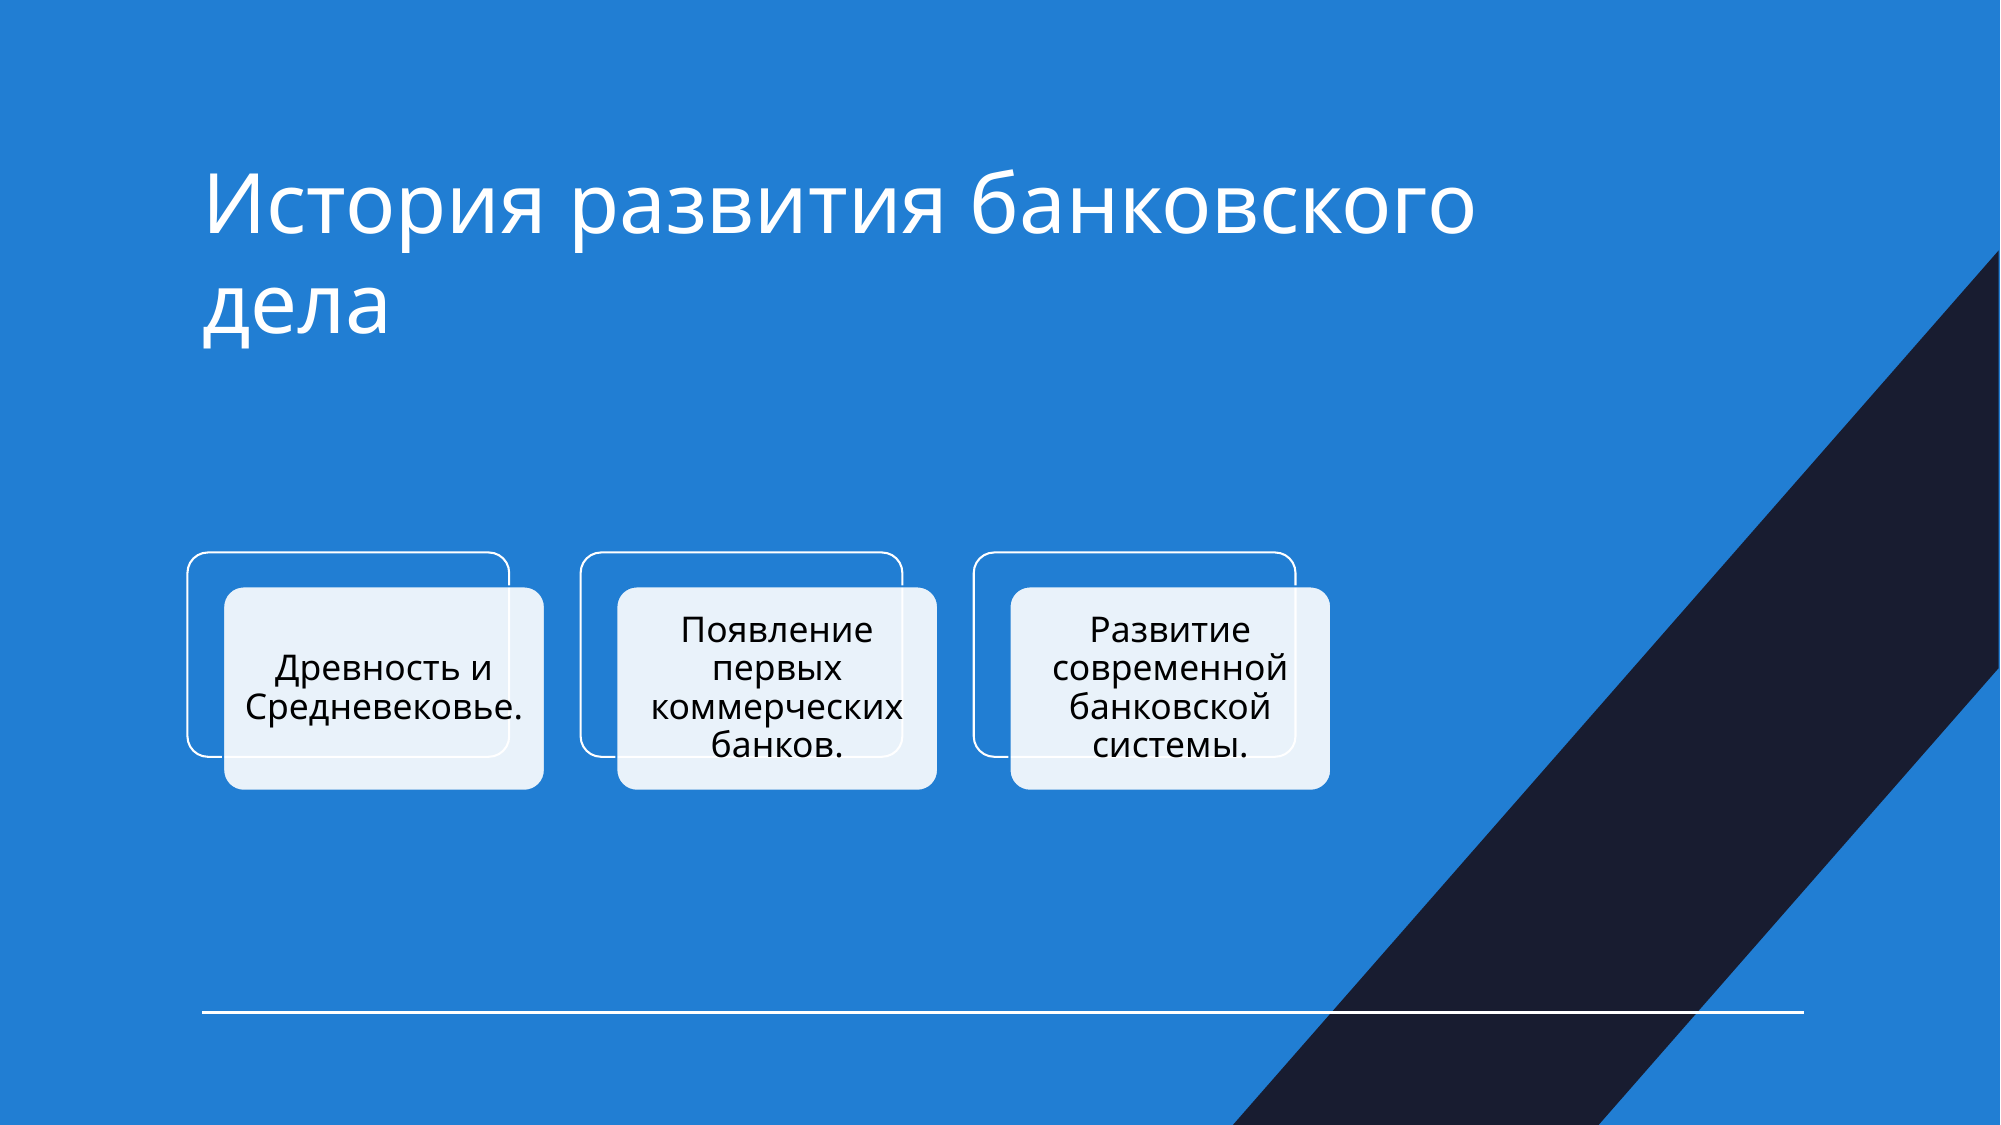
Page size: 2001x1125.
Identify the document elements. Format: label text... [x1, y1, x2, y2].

text_box Древность и Средневековье. [223, 586, 545, 791]
text_box [0, 0, 2000, 1125]
title История развития банковского дела [187, 143, 1642, 367]
text_box Развитие современной банковской системы. [1009, 586, 1332, 791]
text_box Появление первых коммерческих банков. [616, 586, 939, 791]
